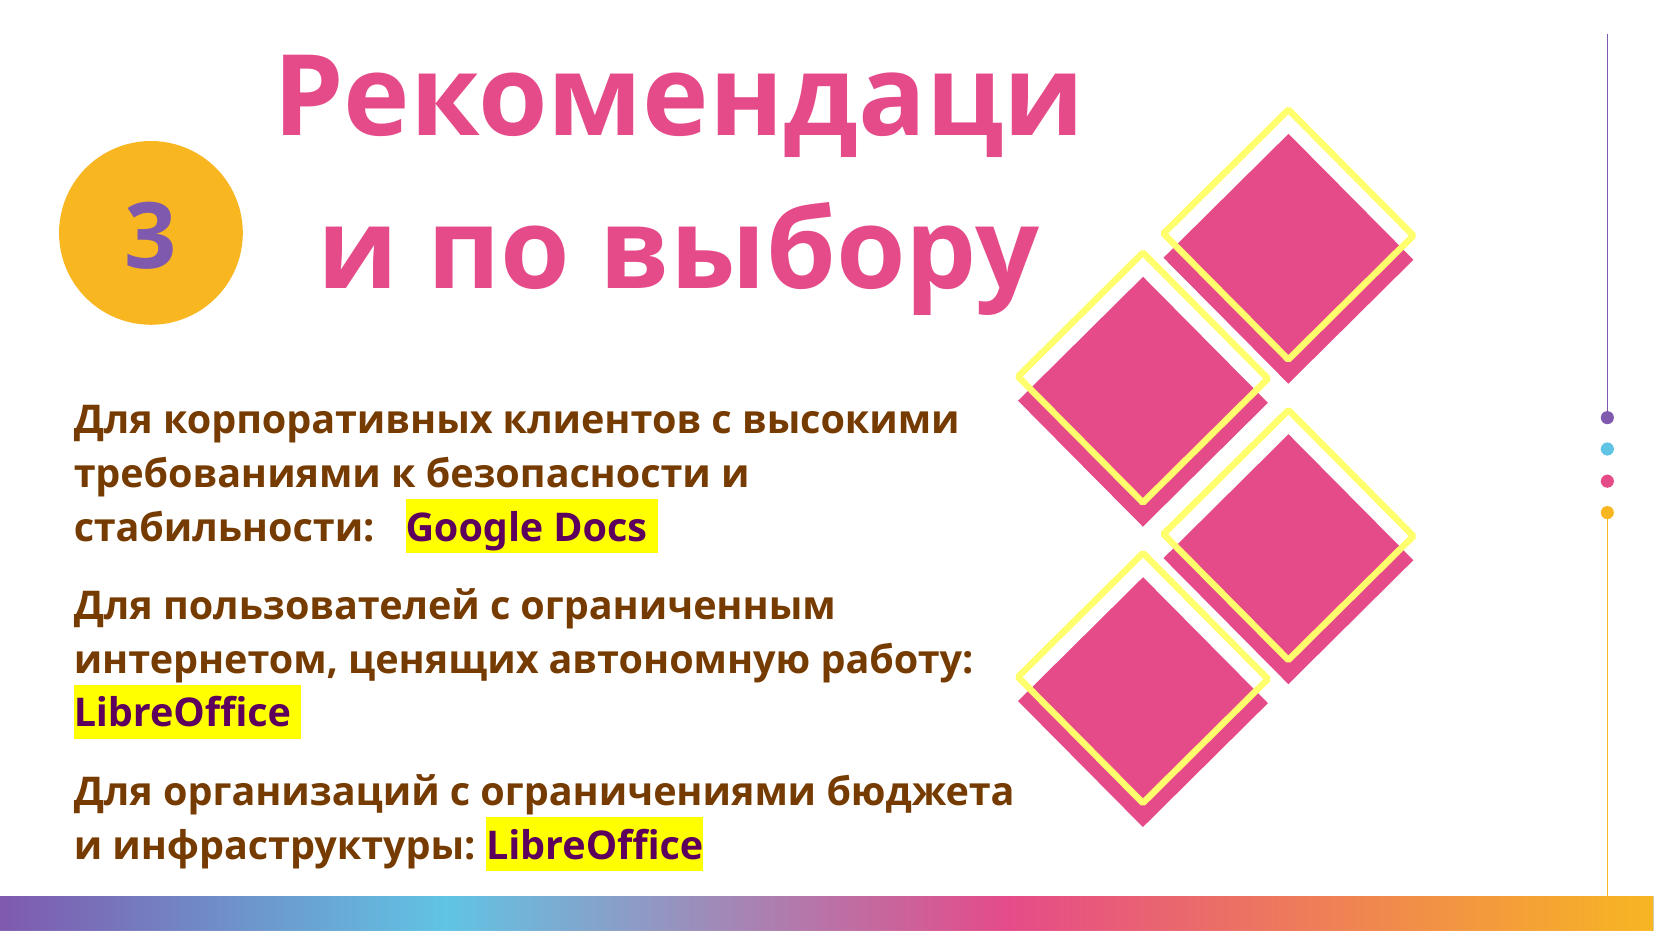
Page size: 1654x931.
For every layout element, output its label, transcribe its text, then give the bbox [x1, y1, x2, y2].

text_box Для корпоративных клиентов с высокими требованиями к безопасности и стабильности: Google Docs Для пользователей с ограниченным интернетом, ценящих автономную работу: LibreOffice Для организаций с ограничениями бюджета и инфраструктуры: LibreOffice [59, 383, 1063, 879]
text_box 3 [59, 141, 236, 325]
title Рекомендации по выбору [236, 0, 1123, 338]
picture [0, 896, 1654, 931]
